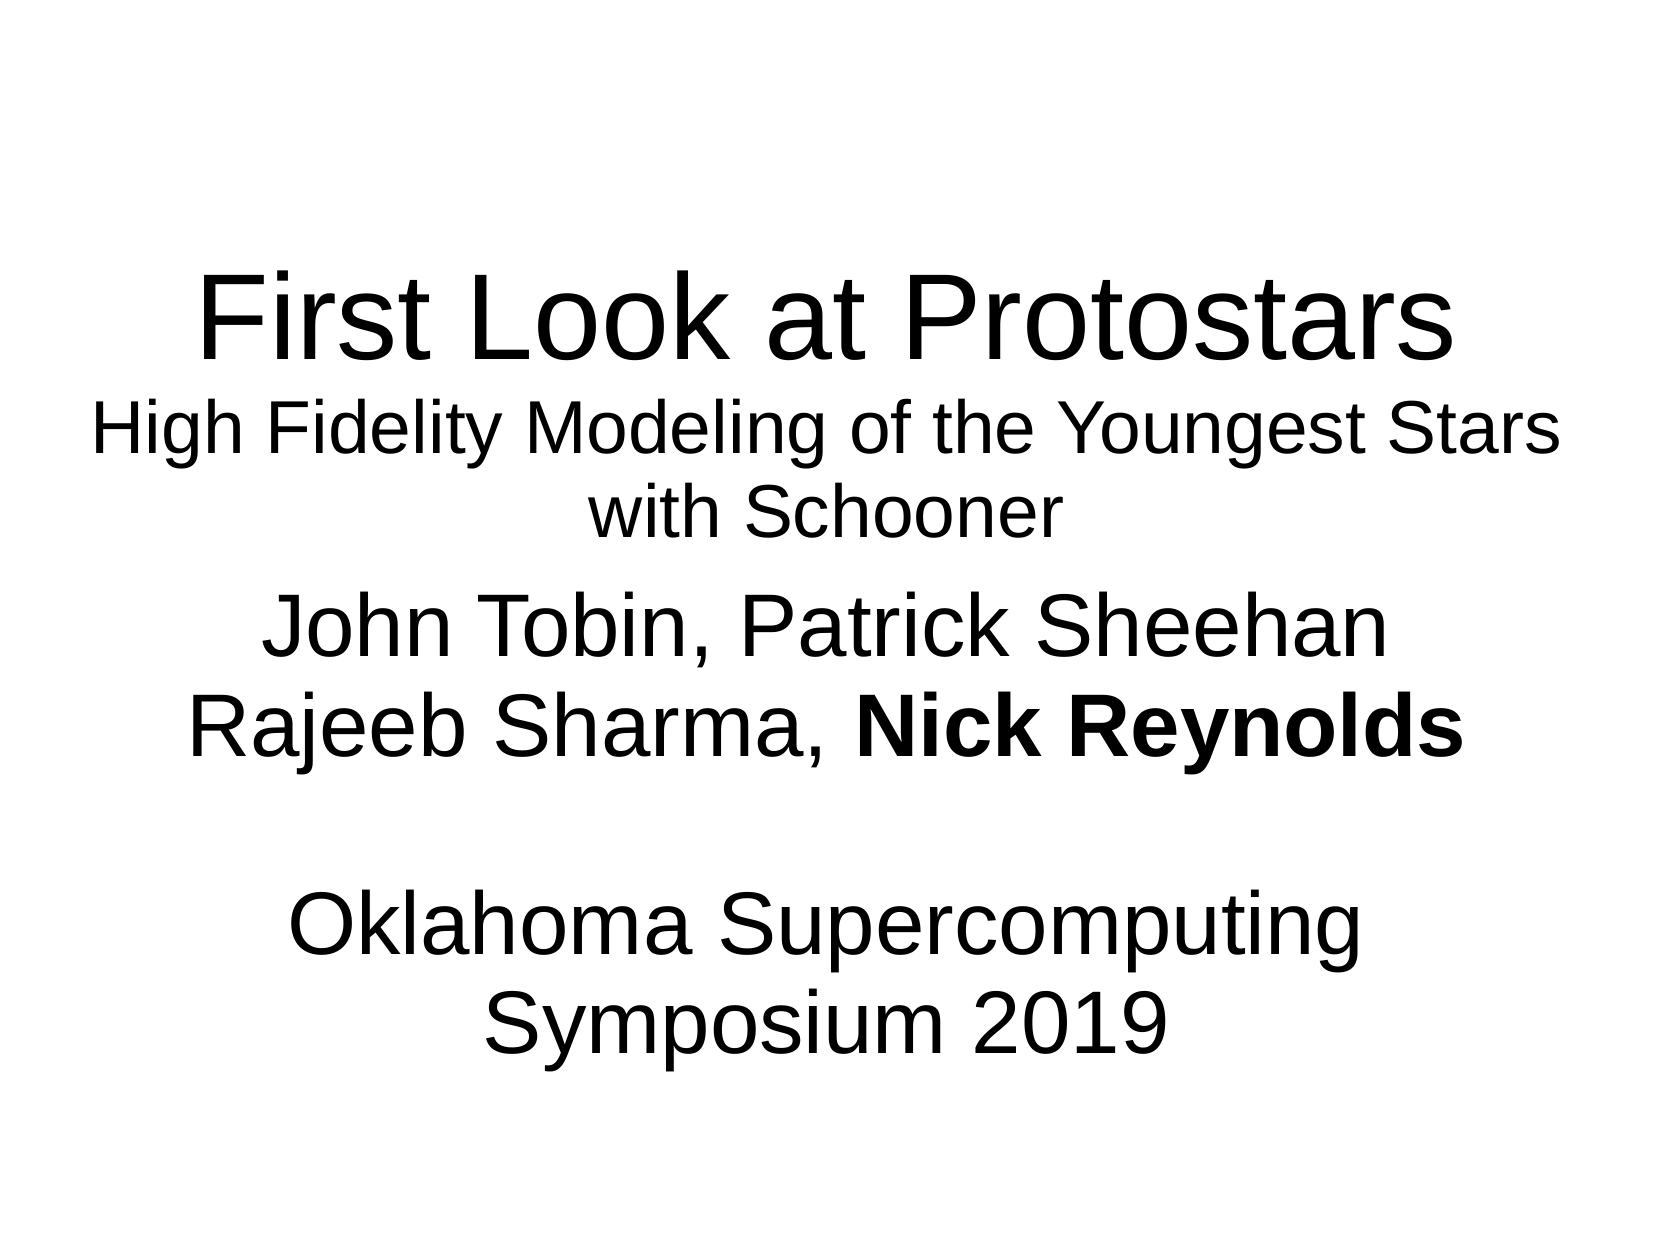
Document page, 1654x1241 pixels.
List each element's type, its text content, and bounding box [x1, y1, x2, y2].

title First Look at Protostars High Fidelity Modeling of the Youngest Stars with Schooner [82, 219, 1571, 464]
subtitle John Tobin, Patrick Sheehan Rajeeb Sharma, Nick Reynolds Oklahoma Supercomputing Symposium 2019 [82, 464, 1571, 1184]
